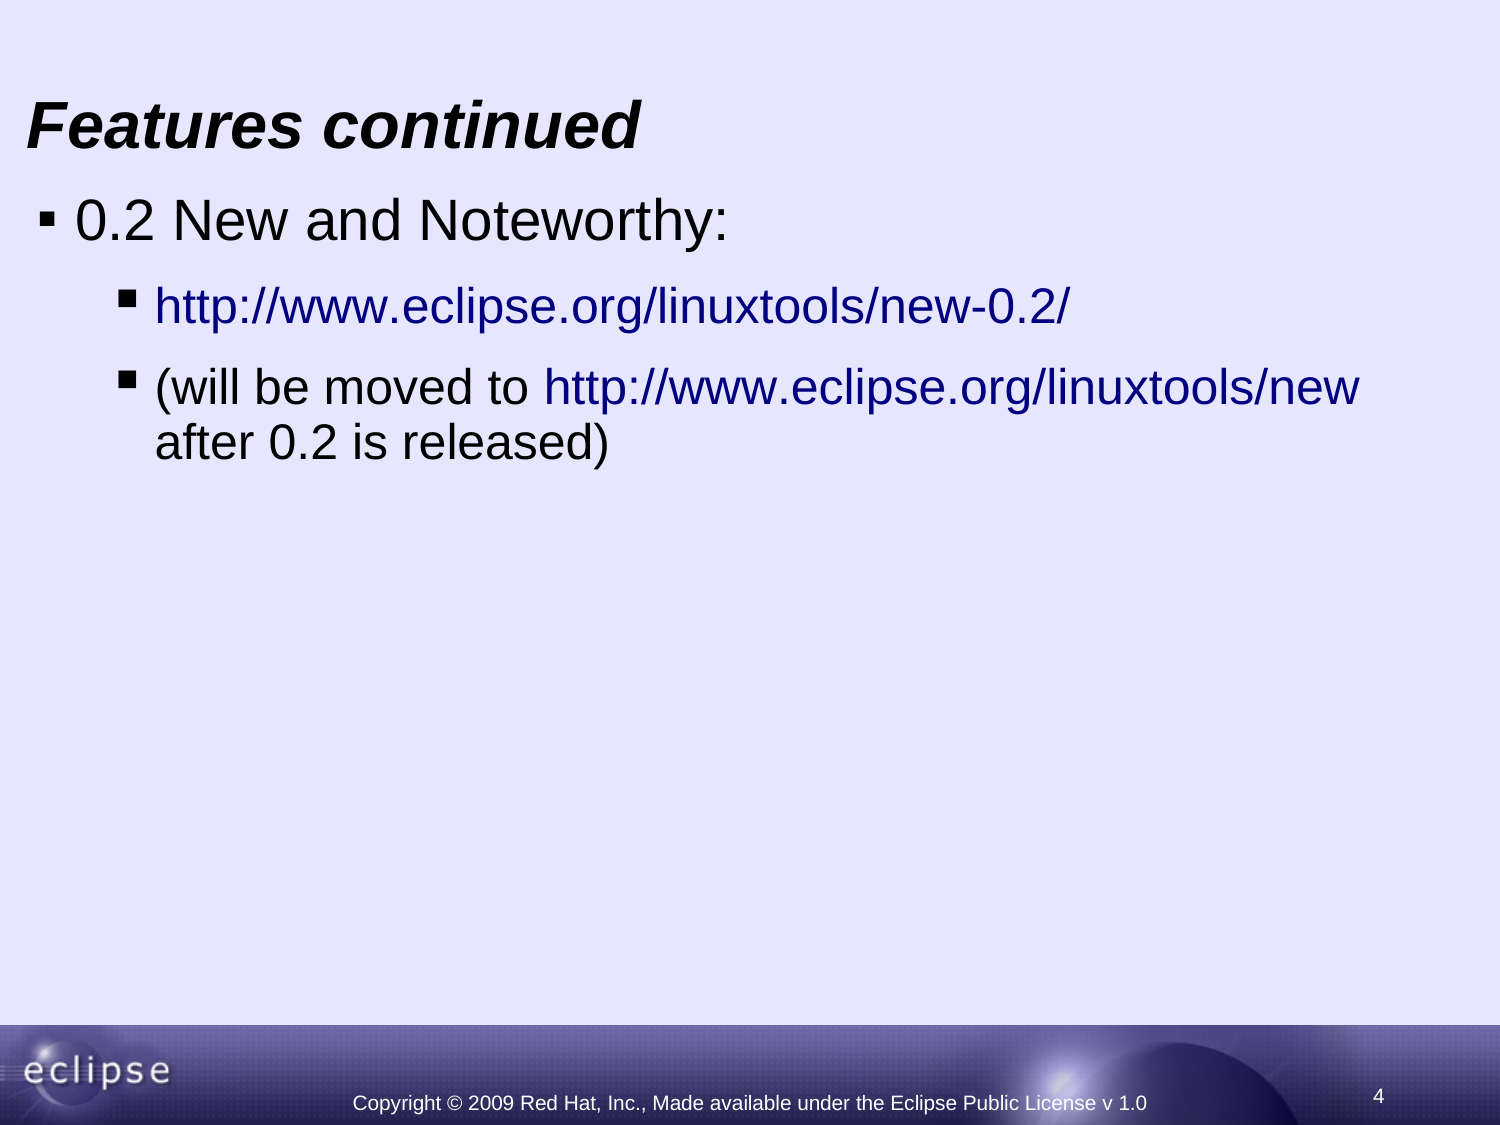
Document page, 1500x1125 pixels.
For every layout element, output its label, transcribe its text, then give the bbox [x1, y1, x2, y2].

picture [0, 1025, 1500, 1125]
title Features continued [26, 84, 1474, 172]
list 0.2 New and Noteworthy: http://www.eclipse.org/linuxtools/new-0.2/ (will be moved to http://www.eclipse.org/linuxtools/new after 0.2 is released) [37, 187, 1463, 1021]
